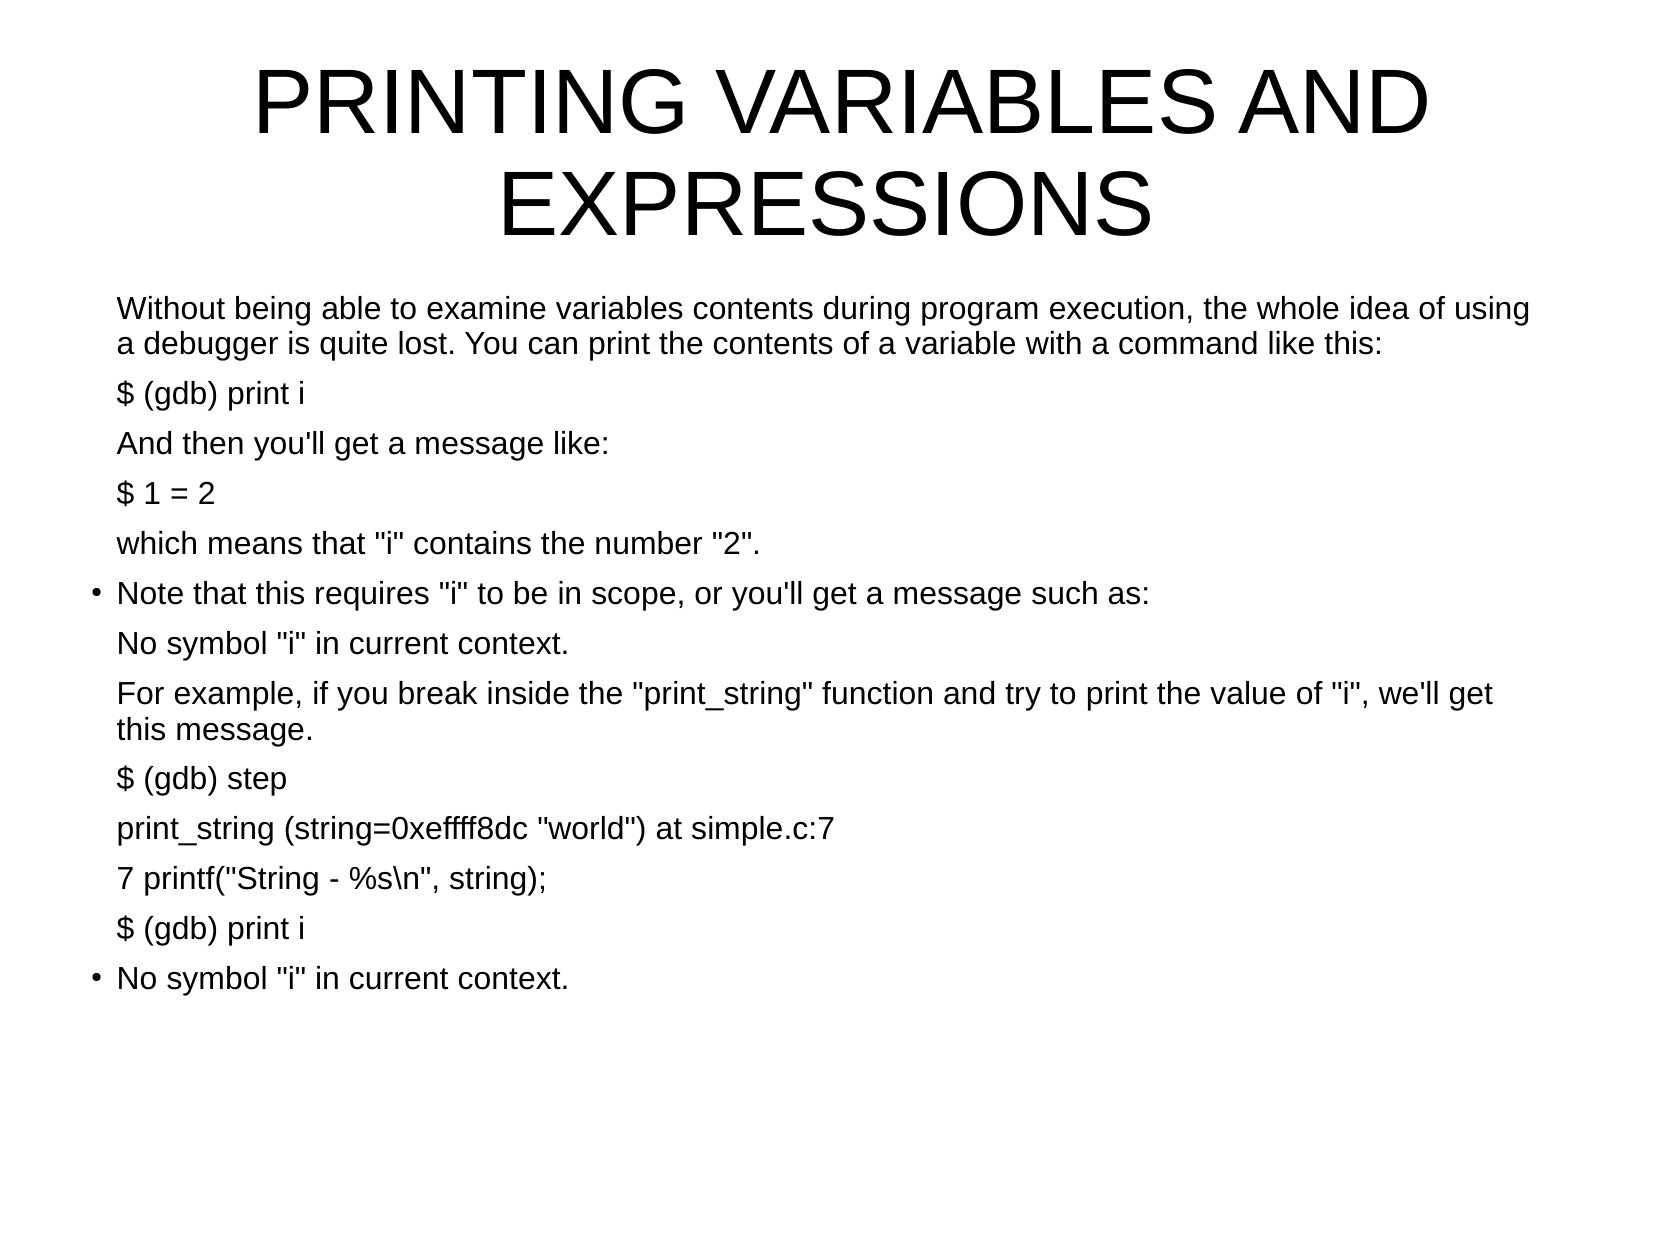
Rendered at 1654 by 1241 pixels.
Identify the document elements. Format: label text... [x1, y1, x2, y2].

title PRINTING VARIABLES AND EXPRESSIONS [82, 49, 1571, 257]
list Without being able to examine variables contents during program execution, the whole idea of using a debugger is quite lost. You can print the contents of a variable with a command like this: $ (gdb) print i And then you'll get a message like: $ 1 = 2 which means that "i" contains the number "2". Note that this requires "i" to be in scope, or you'll get a message such as: No symbol "i" in current context. For example, if you break inside the "print_string" function and try to print the value of "i", we'll get this message. $ (gdb) step print_string (string=0xeffff8dc "world") at simple.c:7 7 printf("String - %s\n", string); $ (gdb) print i No symbol "i" in current context. [82, 290, 1538, 1010]
